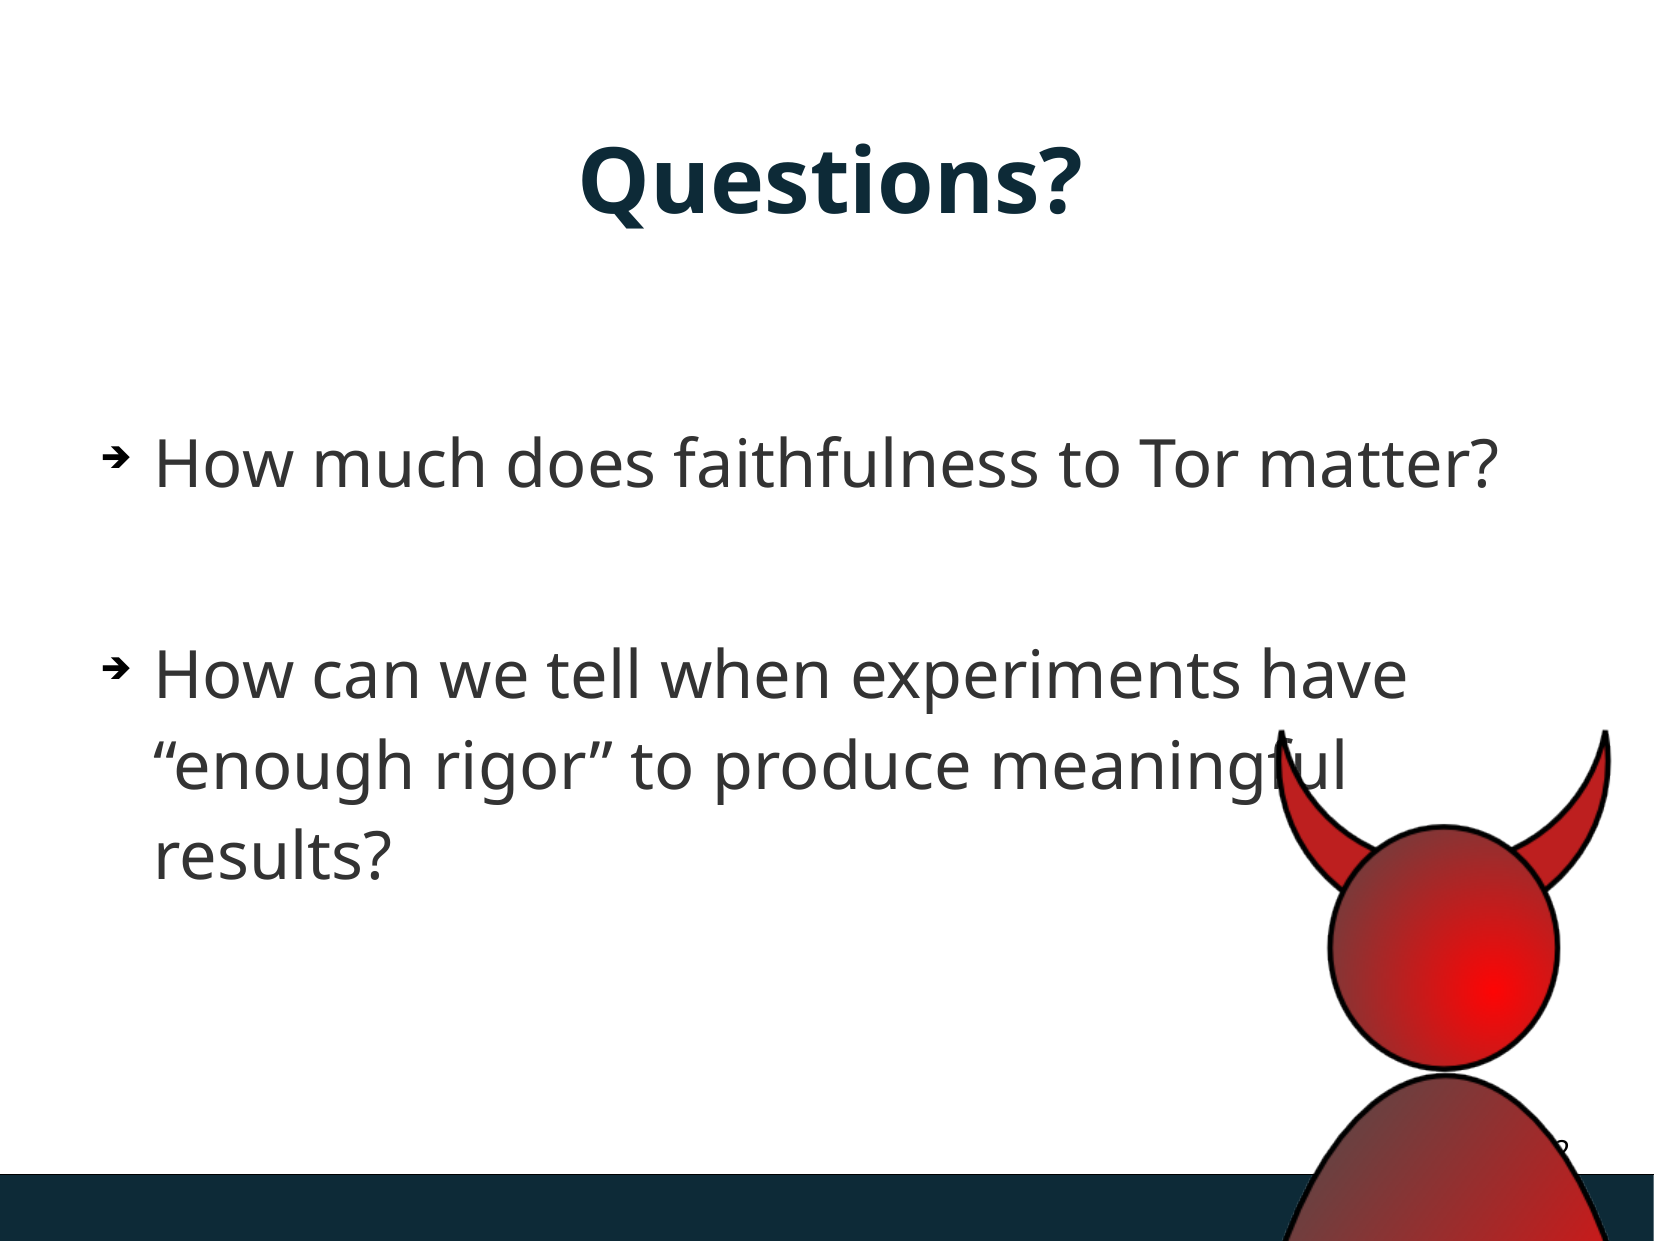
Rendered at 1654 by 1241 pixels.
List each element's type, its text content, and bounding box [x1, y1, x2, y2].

picture [1241, 728, 1651, 1241]
title Questions? [86, 74, 1575, 282]
list How much does faithfulness to Tor matter? How can we tell when experiments have “enough rigor” to produce meaningful results? [82, 296, 1571, 1115]
